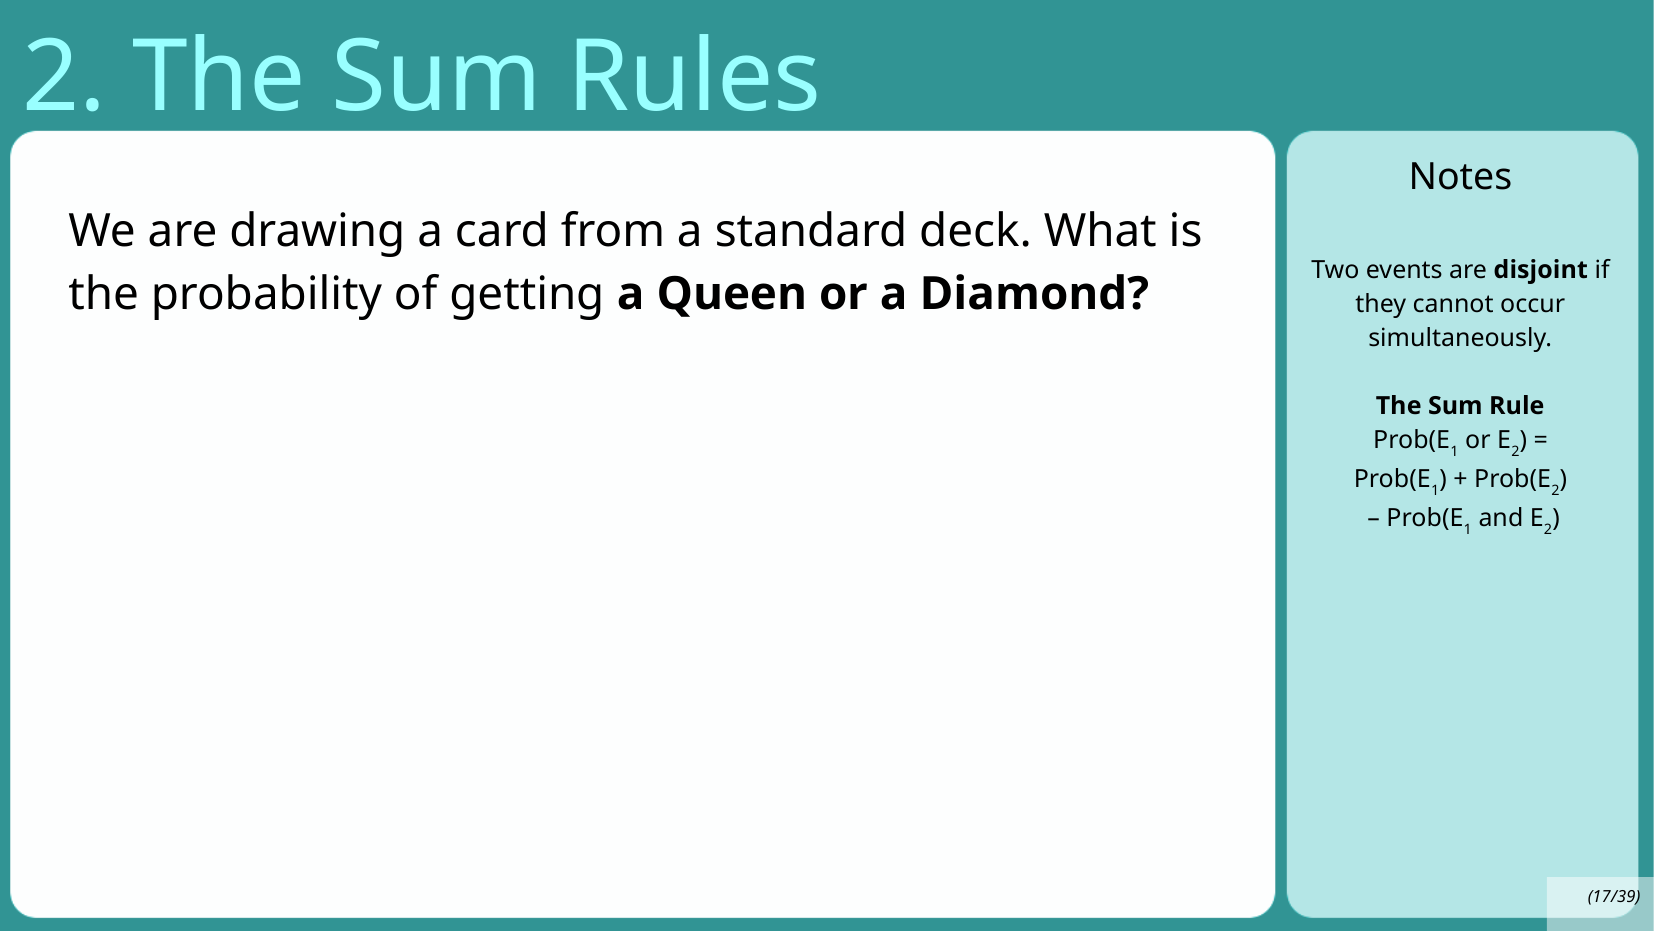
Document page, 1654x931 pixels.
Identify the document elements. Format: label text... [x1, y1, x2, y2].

text_box Notes Two events are disjoint if they cannot occur simultaneously. The Sum Rule Prob(E1 or E2) = Prob(E1) + Prob(E2) – Prob(E1 and E2) [1290, 141, 1631, 661]
text_box We are drawing a card from a standard deck. What is the probability of getting a Queen or a Diamond? [68, 197, 1238, 813]
picture [0, 0, 1654, 931]
title 2. The Sum Rules [22, 13, 1511, 130]
text_box (<number>/39) [1546, 877, 1654, 931]
